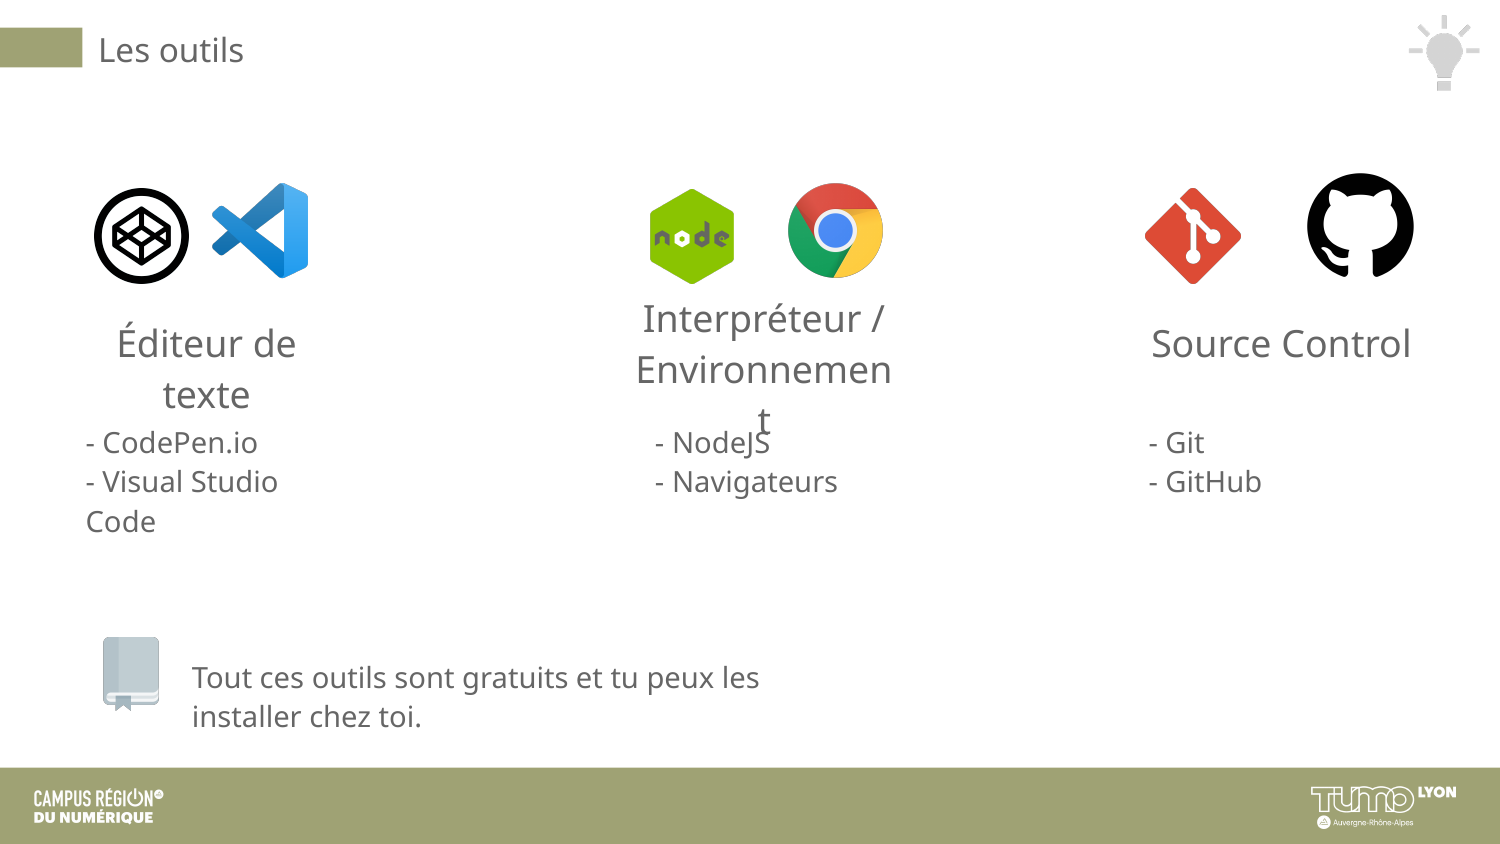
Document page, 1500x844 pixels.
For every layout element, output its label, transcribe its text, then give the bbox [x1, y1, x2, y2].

picture [1311, 786, 1456, 829]
text_box - NodeJS - Navigateurs [640, 414, 889, 517]
picture [94, 177, 367, 284]
text_box [0, 767, 1500, 844]
text_box [0, 27, 83, 68]
picture [1391, 0, 1497, 106]
text_box Les outils [83, 4, 1396, 95]
picture [604, 165, 901, 284]
text_box - Git - GitHub [1133, 414, 1430, 517]
text_box Éditeur de texte [59, 310, 355, 381]
picture [94, 637, 168, 711]
text_box Source Control [1133, 310, 1430, 381]
picture [1145, 188, 1241, 284]
picture [1299, 165, 1430, 296]
text_box Interpréteur / Environnement [616, 284, 912, 411]
text_box - CodePen.io - Visual Studio Code [70, 414, 367, 517]
text_box Tout ces outils sont gratuits et tu peux les installer chez toi. [177, 649, 892, 708]
picture [17, 773, 172, 840]
